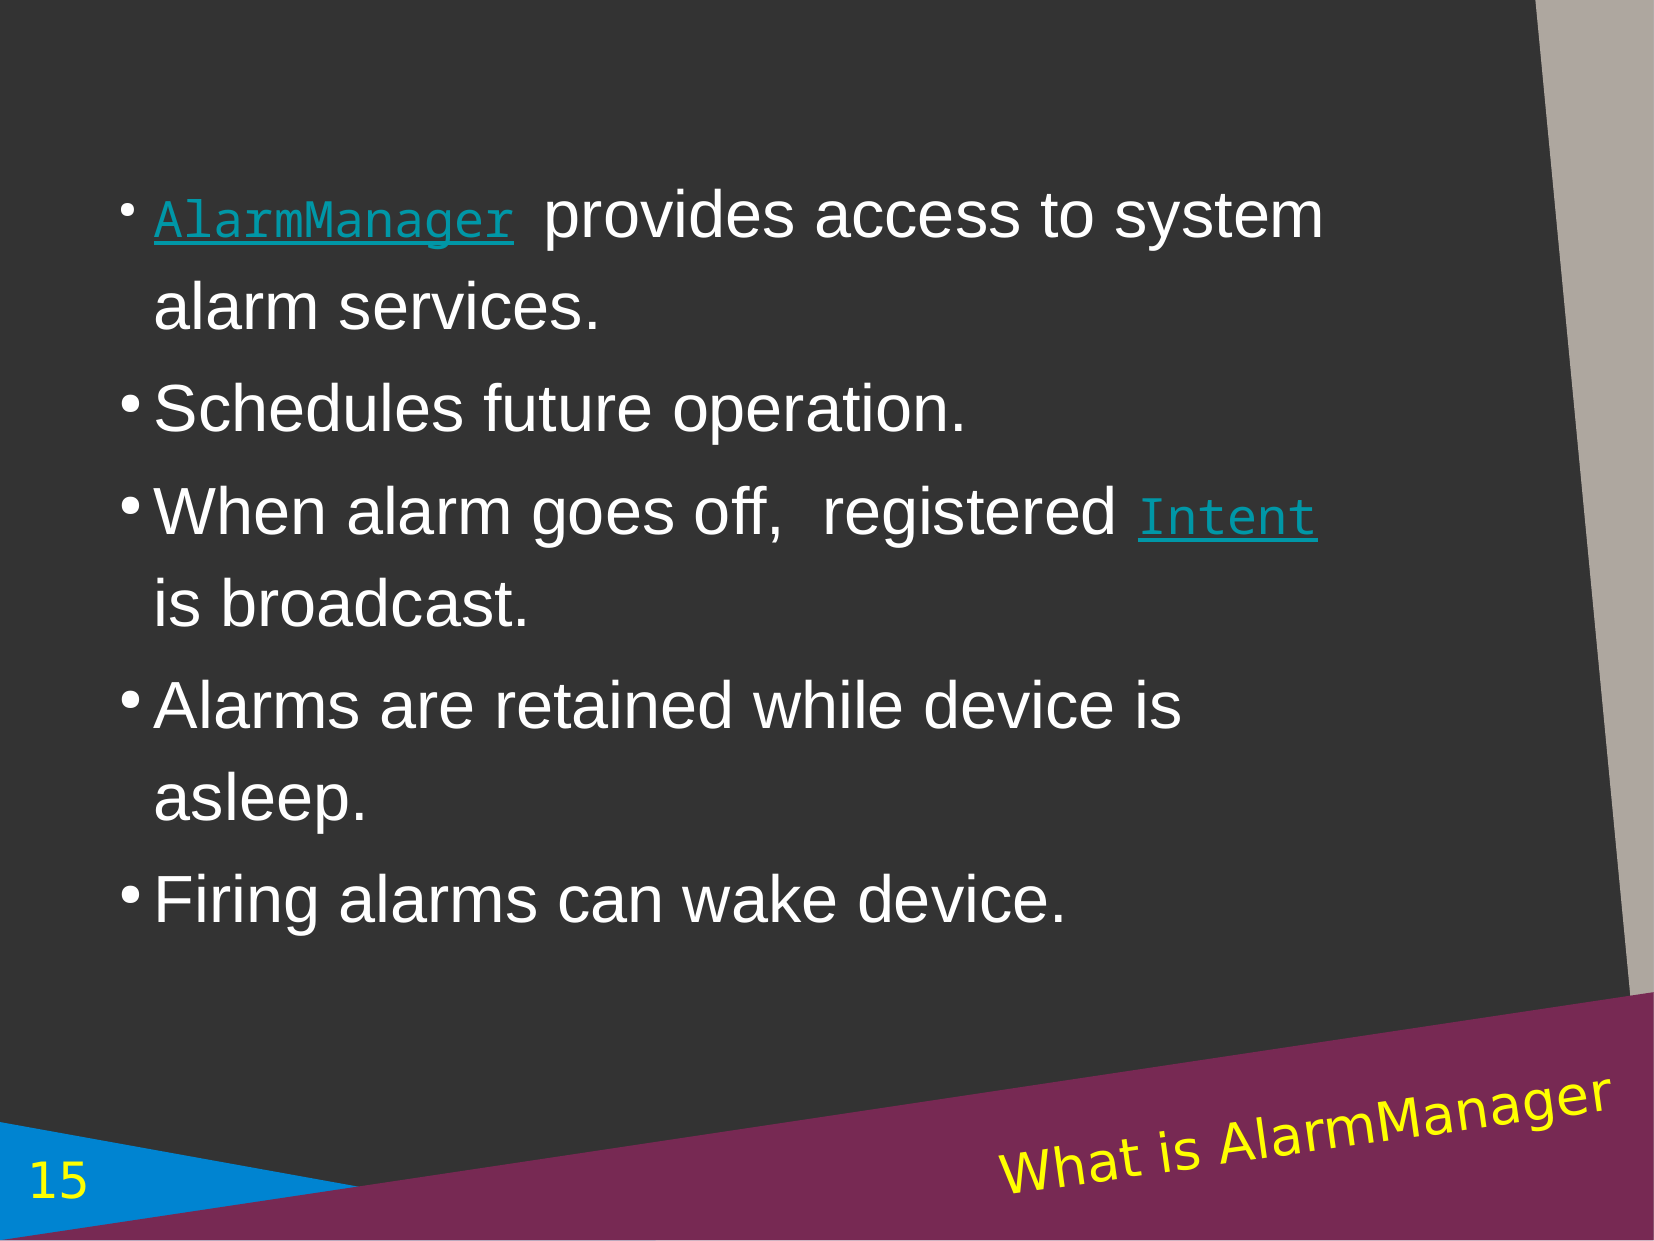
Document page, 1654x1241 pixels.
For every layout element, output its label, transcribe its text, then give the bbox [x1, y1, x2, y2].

title What is AlarmManager [956, 995, 1654, 1241]
text_box AlarmManager provides access to system alarm services. Schedules future operation. When alarm goes off, registered Intent is broadcast. Alarms are retained while device is asleep. Firing alarms can wake device. [103, 143, 1371, 830]
